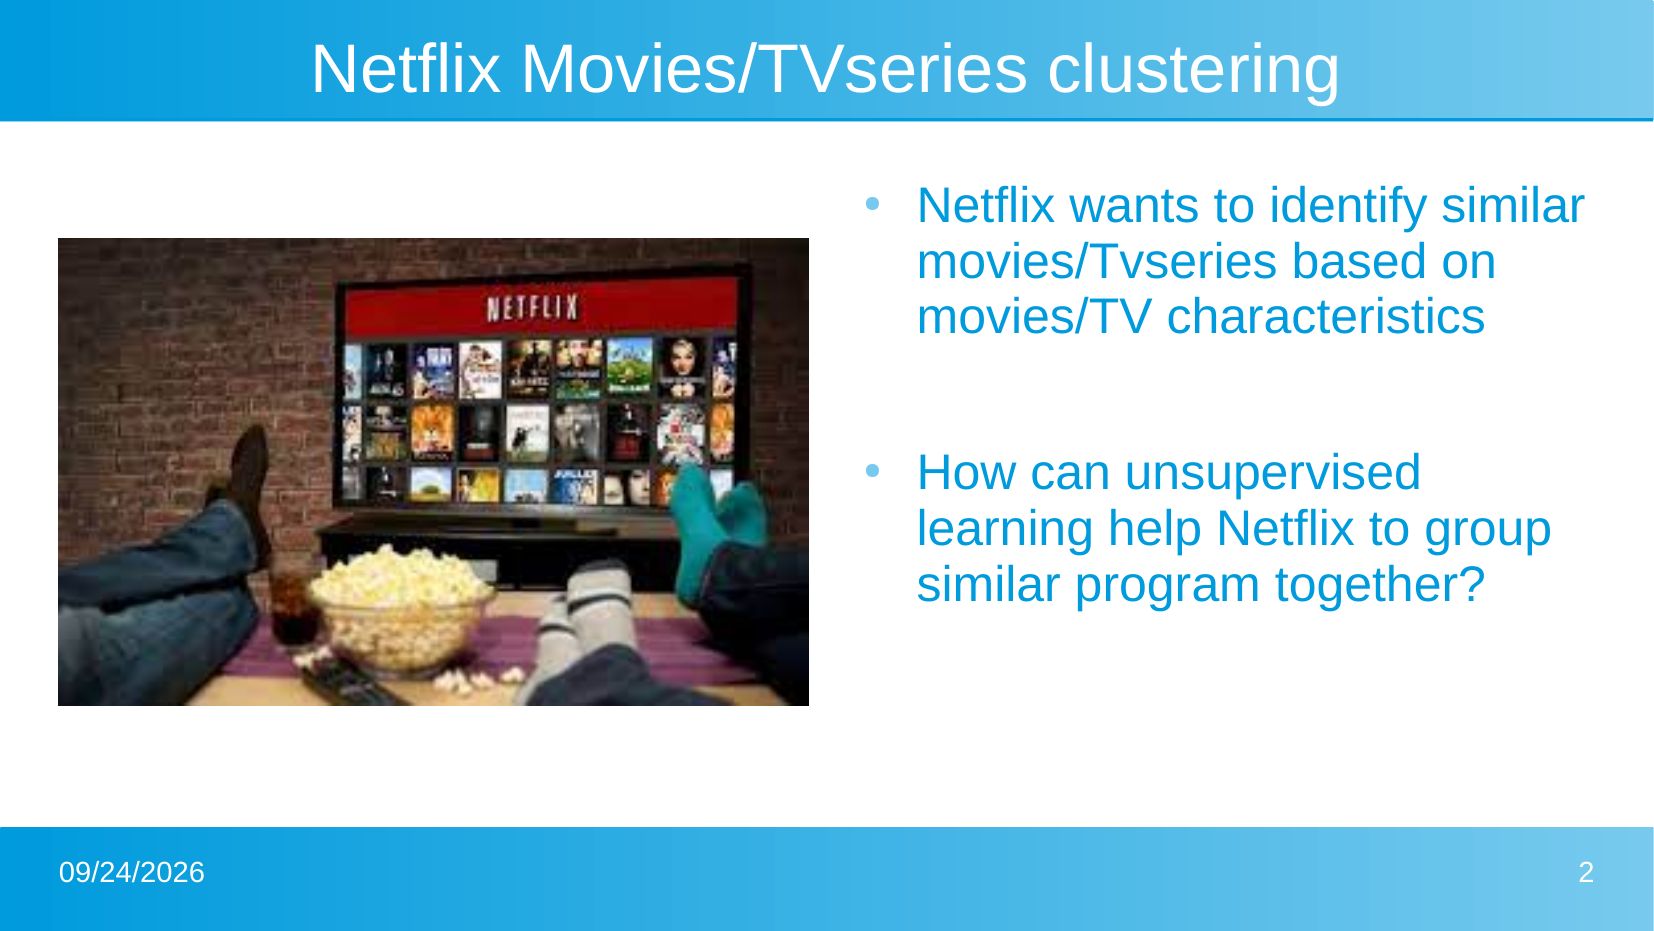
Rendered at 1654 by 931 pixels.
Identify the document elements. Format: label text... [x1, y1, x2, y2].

title Netflix Movies/TVseries clustering [59, 29, 1595, 108]
list Netflix wants to identify similar movies/Tvseries based on movies/TV characteristics How can unsupervised learning help Netflix to group similar program together? [845, 177, 1596, 768]
picture [58, 238, 809, 706]
